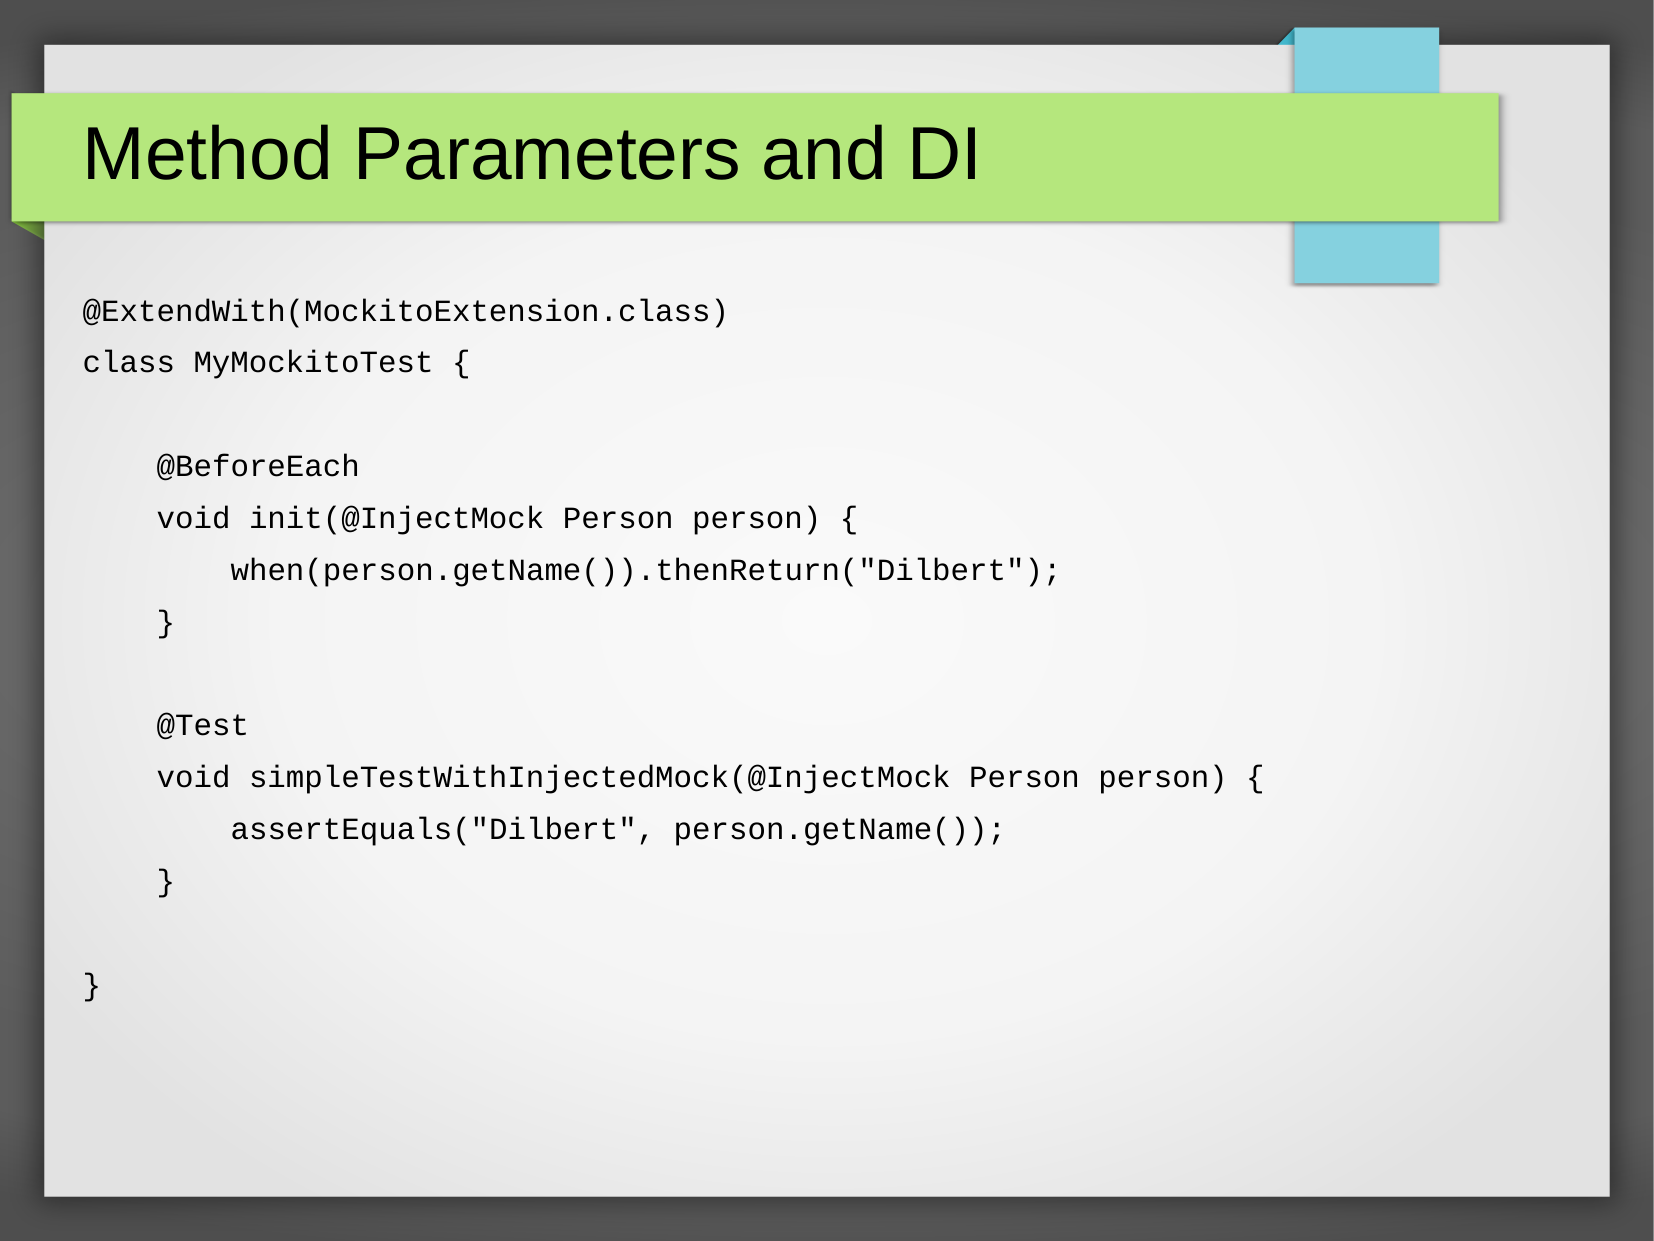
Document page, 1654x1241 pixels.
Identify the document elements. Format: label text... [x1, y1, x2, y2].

list @ExtendWith(MockitoExtension.class) class MyMockitoTest { @BeforeEach void init(@InjectMock Person person) { when(person.getName()).thenReturn("Dilbert"); } @Test void simpleTestWithInjectedMock(@InjectMock Person person) { assertEquals("Dilbert", person.getName()); } } [82, 295, 1571, 1015]
picture [0, 0, 1654, 1241]
title Method Parameters and DI [82, 94, 1264, 213]
